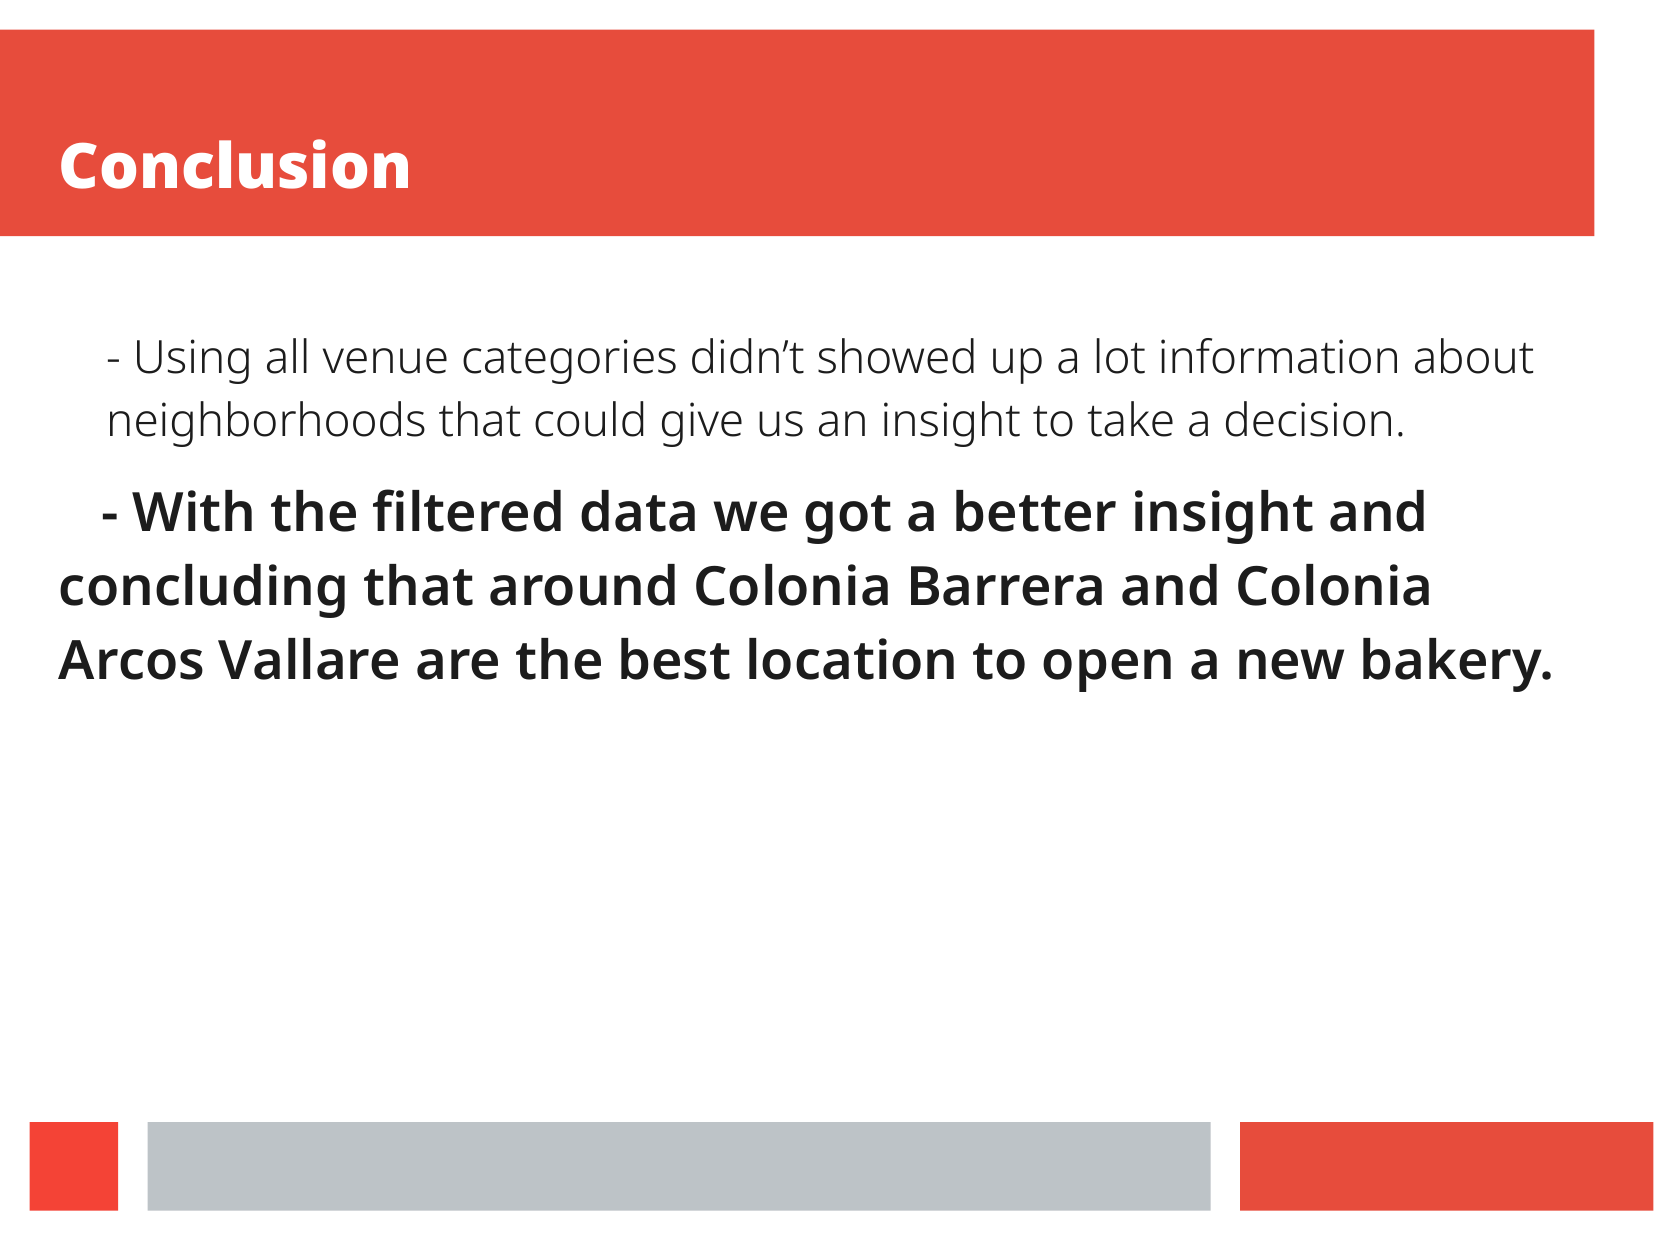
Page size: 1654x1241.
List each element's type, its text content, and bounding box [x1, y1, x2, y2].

title Conclusion [59, 59, 1595, 207]
list - Using all venue categories didn’t showed up a lot information about neighborhoods that could give us an insight to take a decision. - With the filtered data we got a better insight and concluding that around Colonia Barrera and Colonia Arcos Vallare are the best location to open a new bakery. [59, 324, 1565, 1093]
